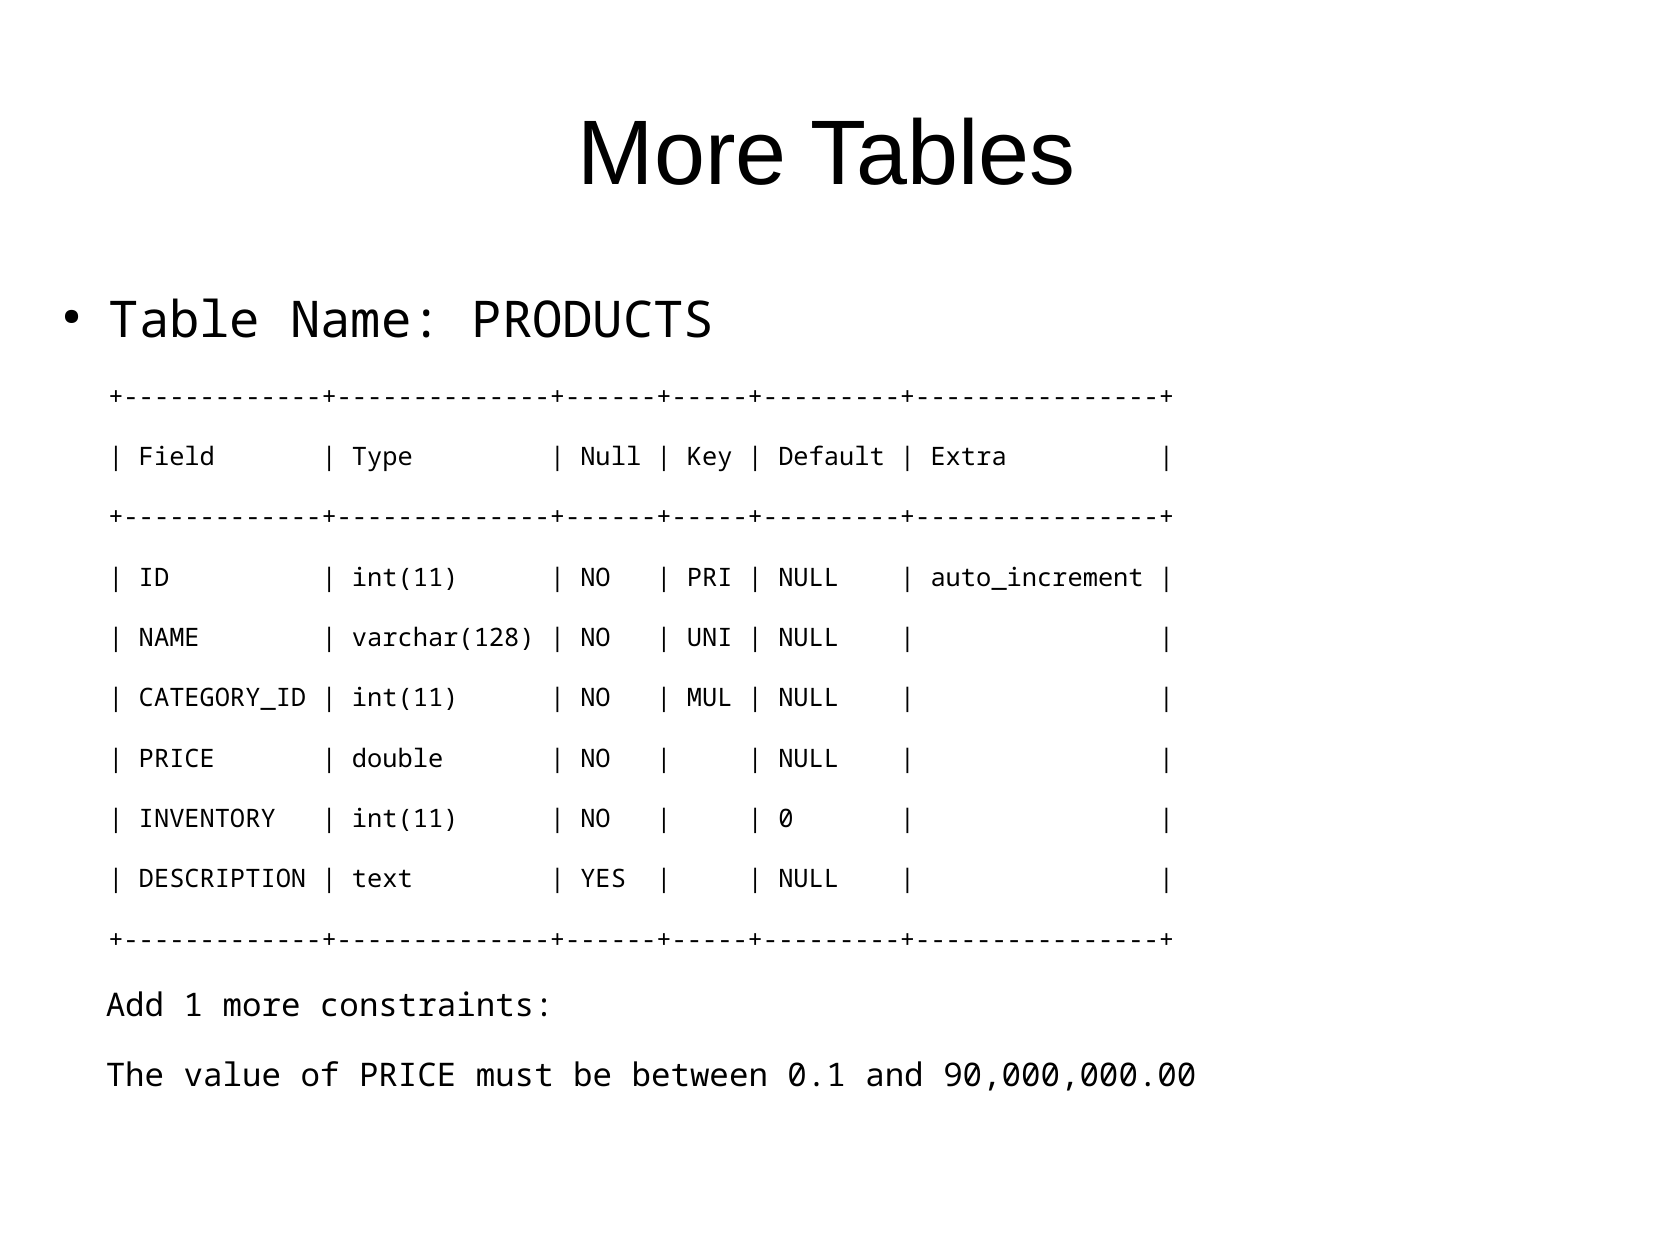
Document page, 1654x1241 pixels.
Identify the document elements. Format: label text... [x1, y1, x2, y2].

title More Tables [82, 49, 1571, 257]
list Table Name: PRODUCTS +-------------+--------------+------+-----+---------+----------------+ | Field | Type | Null | Key | Default | Extra | +-------------+--------------+------+-----+---------+----------------+ | ID | int(11) | NO | PRI | NULL | auto_increment | | NAME | varchar(128) | NO | UNI | NULL | | | CATEGORY_ID | int(11) | NO | MUL | NULL | | | PRICE | double | NO | | NULL | | | INVENTORY | int(11) | NO | | 0 | | | DESCRIPTION | text | YES | | NULL | | +-------------+--------------+------+-----+---------+----------------+ Add 1 more constraints: The value of PRICE must be between 0.1 and 90,000,000.00 [47, 283, 1536, 1170]
